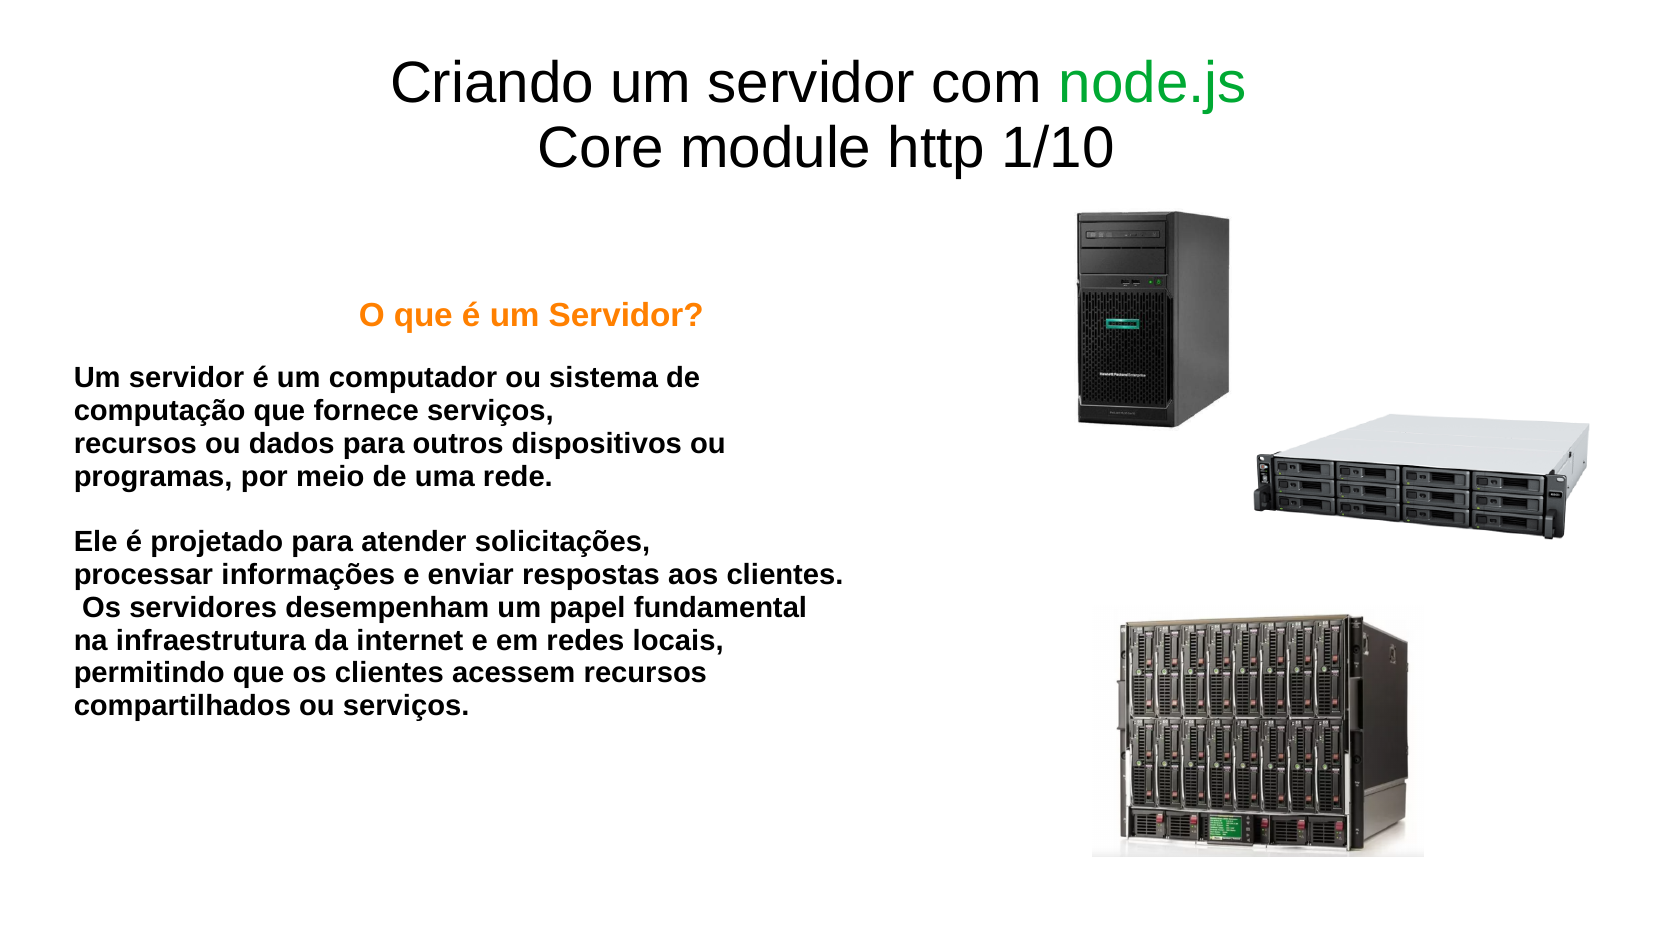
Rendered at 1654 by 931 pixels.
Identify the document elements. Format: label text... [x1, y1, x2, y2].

text_box O que é um Servidor? Um servidor é um computador ou sistema de computação que fornece serviços, recursos ou dados para outros dispositivos ou programas, por meio de uma rede. Ele é projetado para atender solicitações, processar informações e enviar respostas aos clientes. Os servidores desempenham um papel fundamental na infraestrutura da internet e em redes locais, permitindo que os clientes acessem recursos compartilhados ou serviços. [59, 206, 1004, 812]
picture [1021, 192, 1596, 591]
title Criando um servidor com node.js Core module http 1/10 [82, 37, 1571, 193]
picture [1092, 605, 1424, 857]
